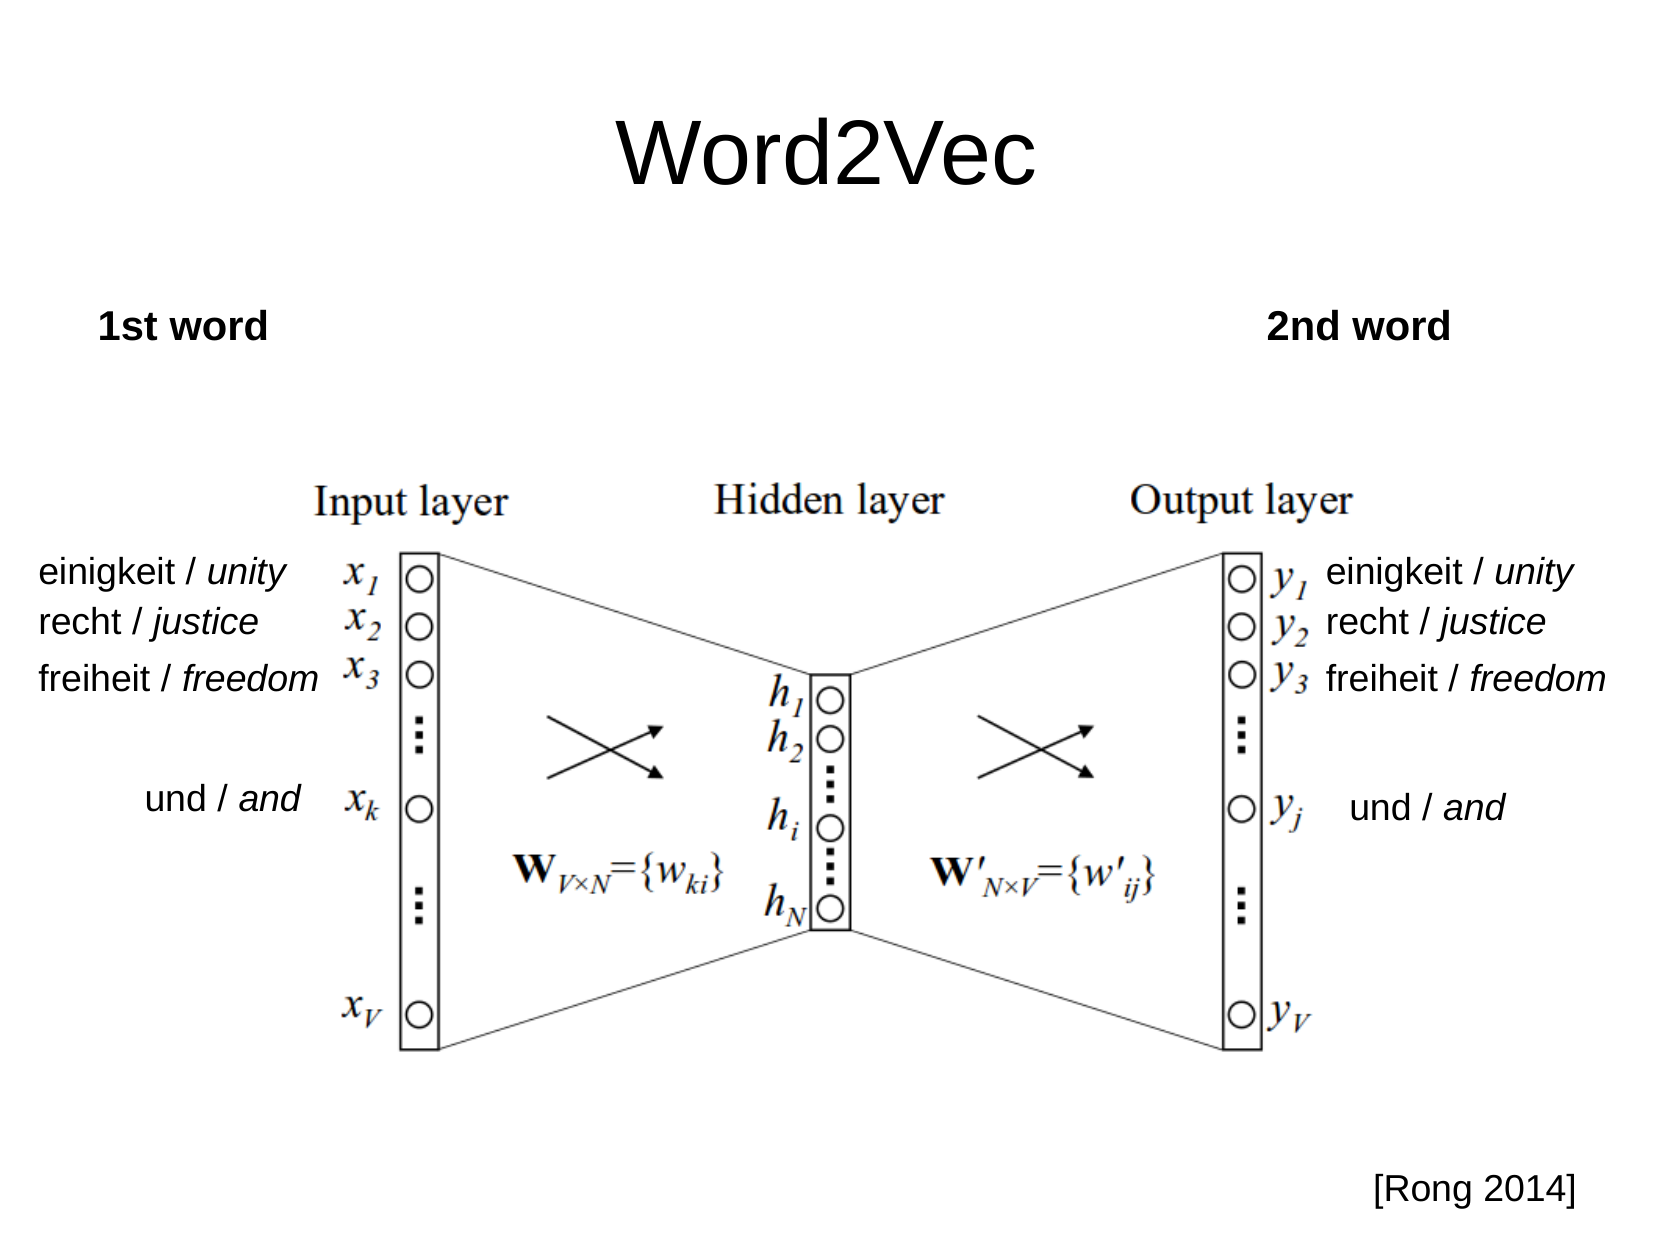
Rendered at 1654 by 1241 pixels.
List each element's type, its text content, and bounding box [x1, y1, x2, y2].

text_box freiheit / freedom [23, 649, 414, 707]
text_box [Rong 2014] [1358, 1159, 1654, 1217]
picture [259, 425, 1399, 1080]
text_box und / and [129, 769, 473, 827]
text_box einigkeit / unity [23, 543, 367, 592]
text_box und / and [1334, 779, 1654, 837]
title Word2Vec [82, 49, 1571, 257]
text_box recht / justice [23, 592, 390, 649]
text_box freiheit / freedom [1311, 649, 1654, 707]
text_box 1st word [82, 295, 414, 358]
text_box 2nd word [1251, 295, 1583, 358]
text_box einigkeit / unity [1311, 543, 1654, 592]
text_box recht / justice [1311, 592, 1654, 649]
